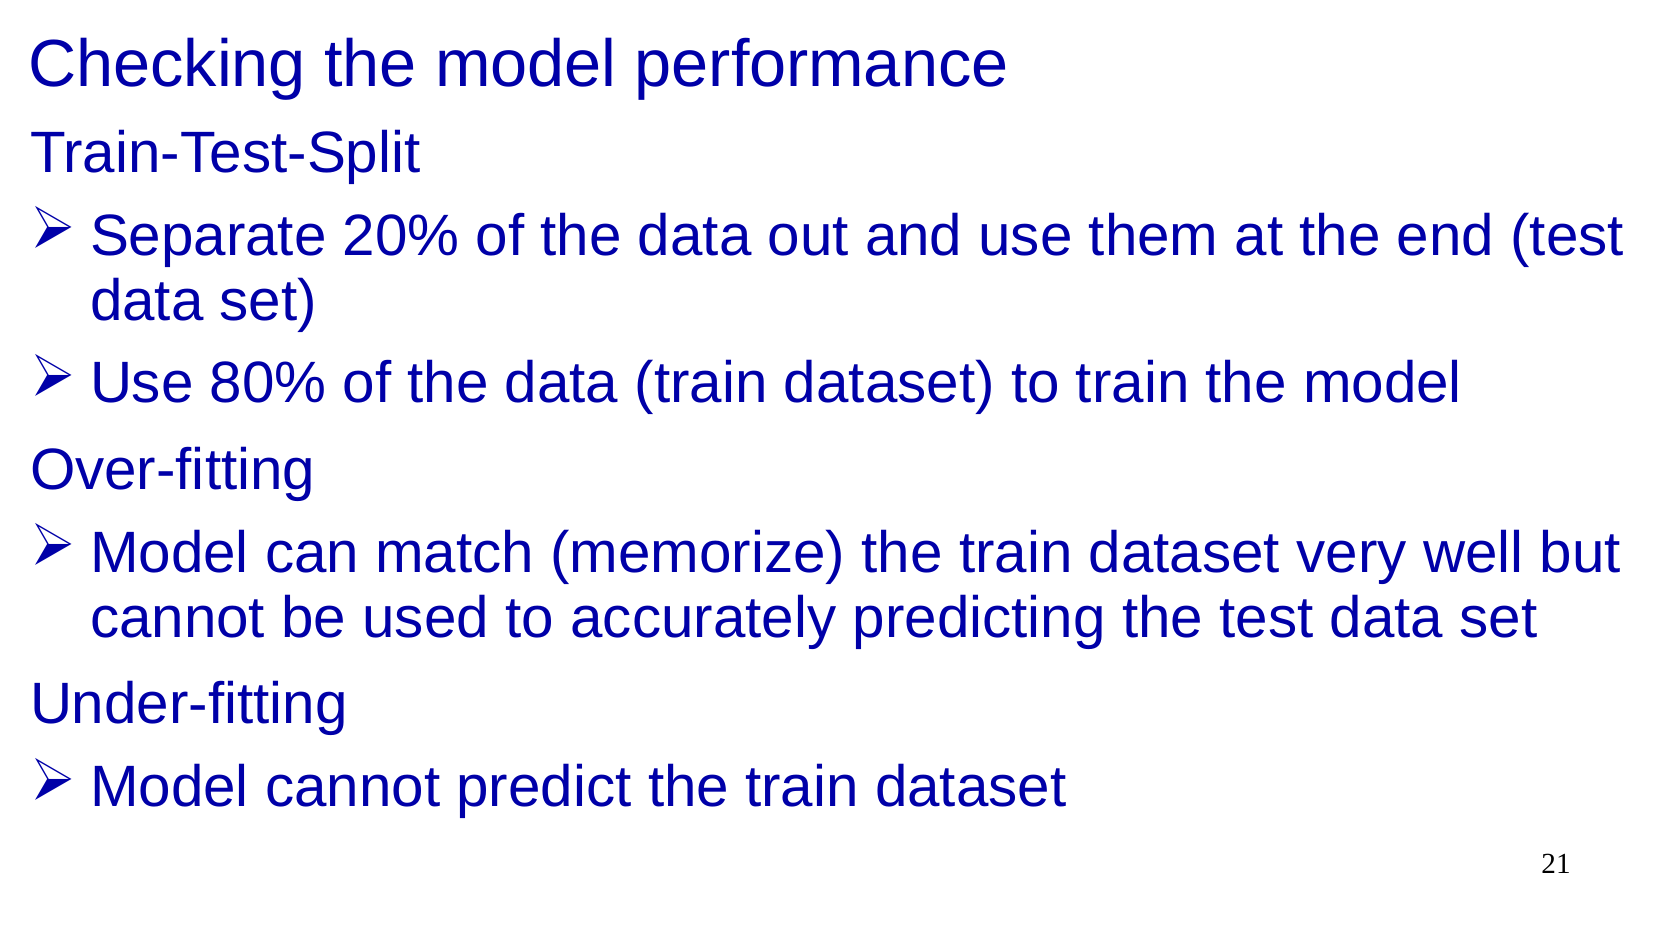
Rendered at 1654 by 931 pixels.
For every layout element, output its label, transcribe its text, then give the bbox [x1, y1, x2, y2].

title Checking the model performance [28, 21, 1626, 106]
list Train-Test-Split Separate 20% of the data out and use them at the end (test data set) Use 80% of the data (train dataset) to train the model Over-fitting Model can match (memorize) the train dataset very well but cannot be used to accurately predicting the test data set Under-fitting Model cannot predict the train dataset [30, 120, 1645, 916]
